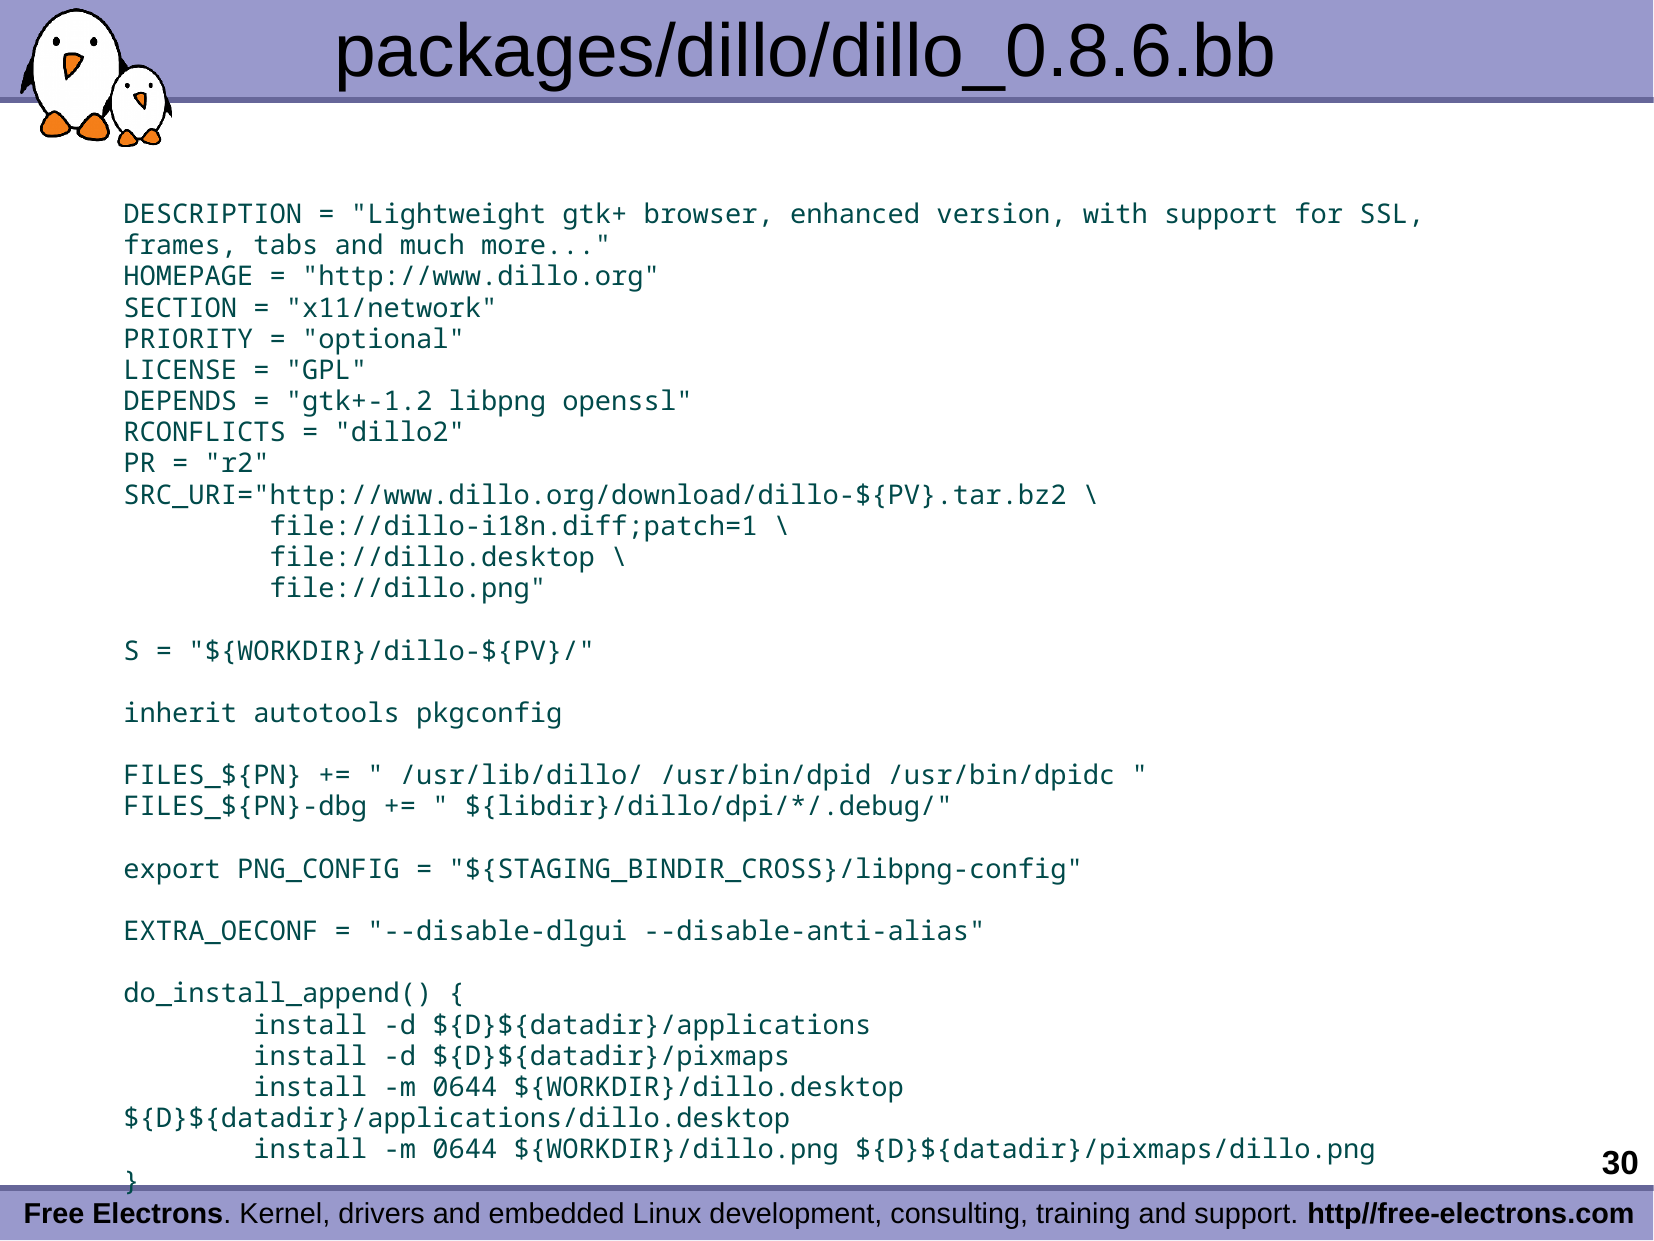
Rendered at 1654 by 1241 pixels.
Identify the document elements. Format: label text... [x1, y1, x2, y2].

picture [20, 8, 172, 147]
title packages/dillo/dillo_0.8.6.bb [60, 0, 1551, 101]
list DESCRIPTION = "Lightweight gtk+ browser, enhanced version, with support for SSL, frames, tabs and much more..." HOMEPAGE = "http://www.dillo.org" SECTION = "x11/network" PRIORITY = "optional" LICENSE = "GPL" DEPENDS = "gtk+-1.2 libpng openssl" RCONFLICTS = "dillo2" PR = "r2" SRC_URI="http://www.dillo.org/download/dillo-${PV}.tar.bz2 \ file://dillo-i18n.diff;patch=1 \ file://dillo.desktop \ file://dillo.png" S = "${WORKDIR}/dillo-${PV}/" inherit autotools pkgconfig FILES_${PN} += " /usr/lib/dillo/ /usr/bin/dpid /usr/bin/dpidc " FILES_${PN}-dbg += " ${libdir}/dillo/dpi/*/.debug/" export PNG_CONFIG = "${STAGING_BINDIR_CROSS}/libpng-config" EXTRA_OECONF = "--disable-dlgui --disable-anti-alias" do_install_append() { install -d ${D}${datadir}/applications install -d ${D}${datadir}/pixmaps install -m 0644 ${WORKDIR}/dillo.desktop ${D}${datadir}/applications/dillo.desktop install -m 0644 ${WORKDIR}/dillo.png ${D}${datadir}/pixmaps/dillo.png } [105, 198, 1518, 1052]
